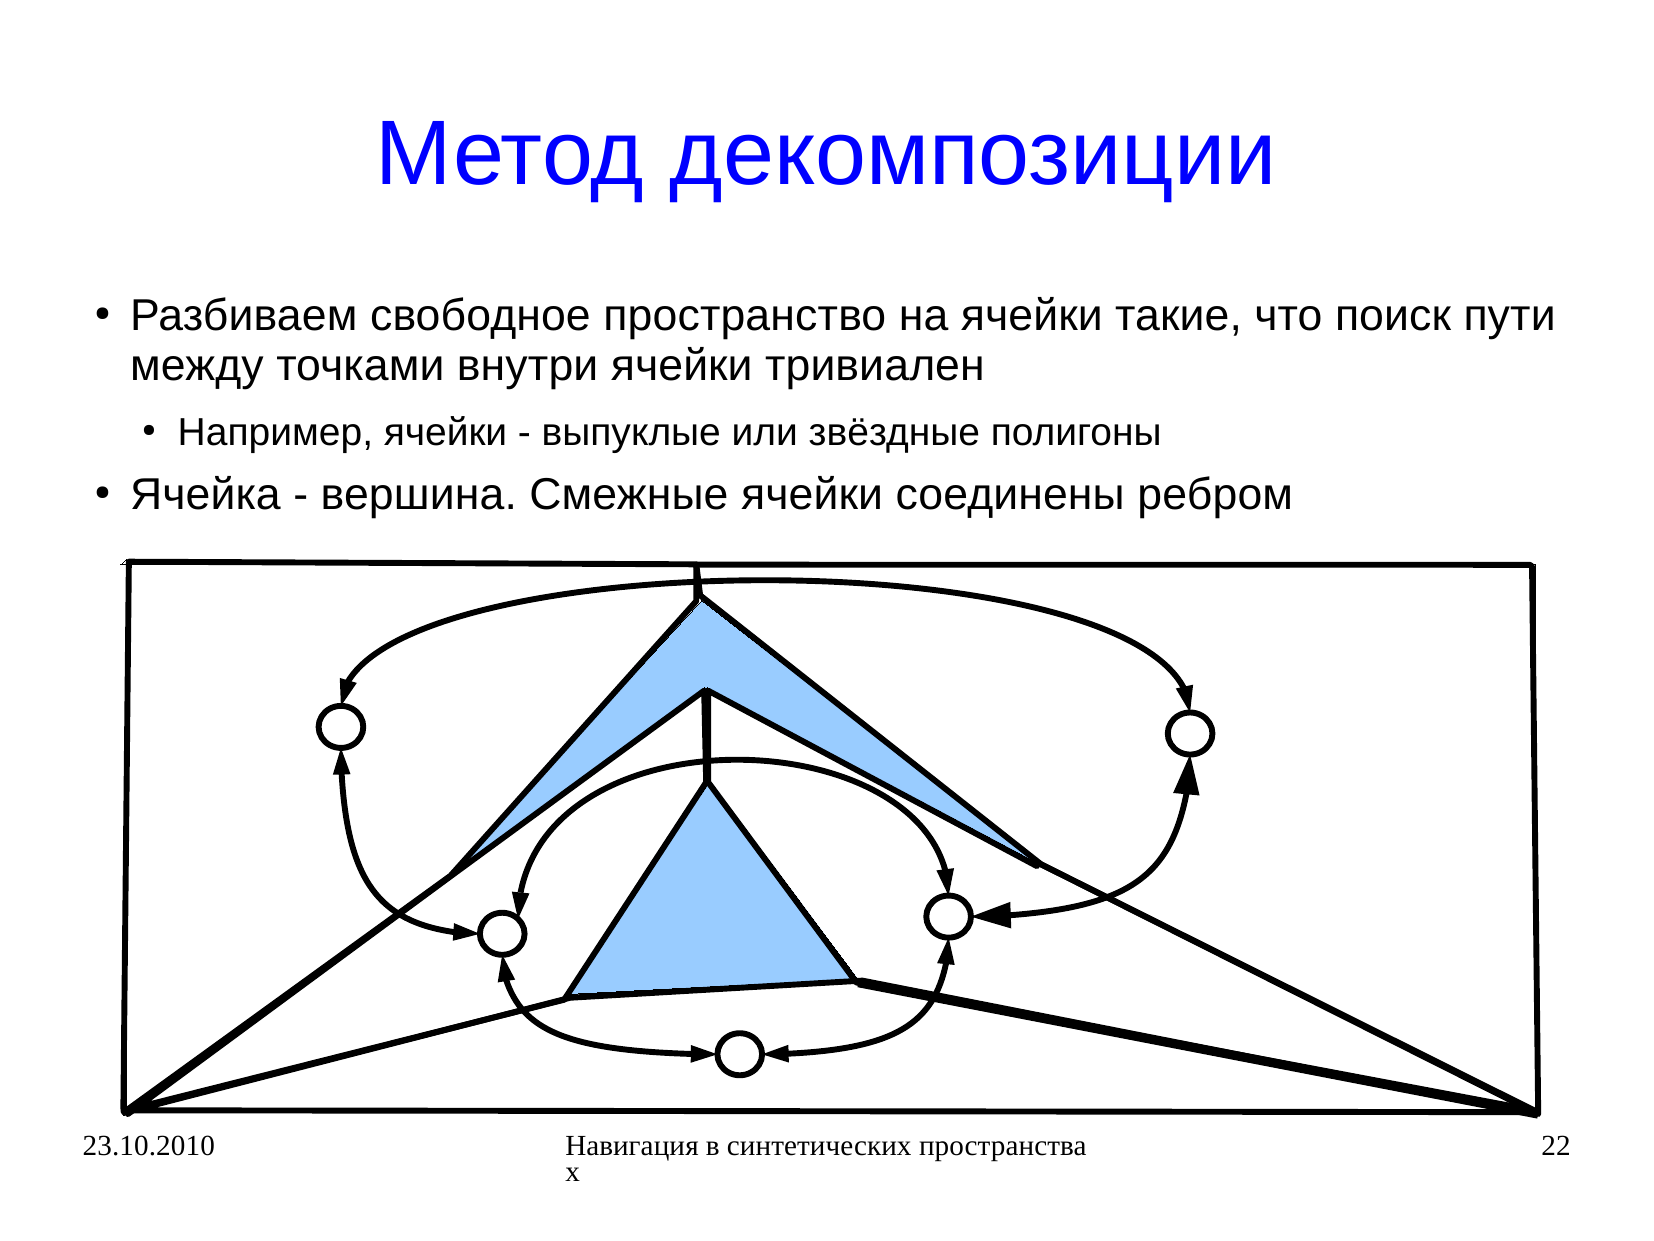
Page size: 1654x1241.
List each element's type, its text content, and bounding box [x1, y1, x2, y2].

text_box [1167, 712, 1213, 755]
text_box [318, 705, 364, 748]
text_box [479, 912, 525, 955]
text_box [573, 787, 848, 994]
text_box [717, 1033, 763, 1076]
text_box [926, 895, 971, 938]
text_box [476, 601, 1020, 853]
title Метод декомпозиции [82, 49, 1571, 257]
list Разбиваем свободное пространство на ячейки такие, что поиск пути между точками внутри ячейки тривиален Например, ячейки - выпуклые или звёздные полигоны Ячейка - вершина. Смежные ячейки соединены ребром [82, 290, 1571, 524]
